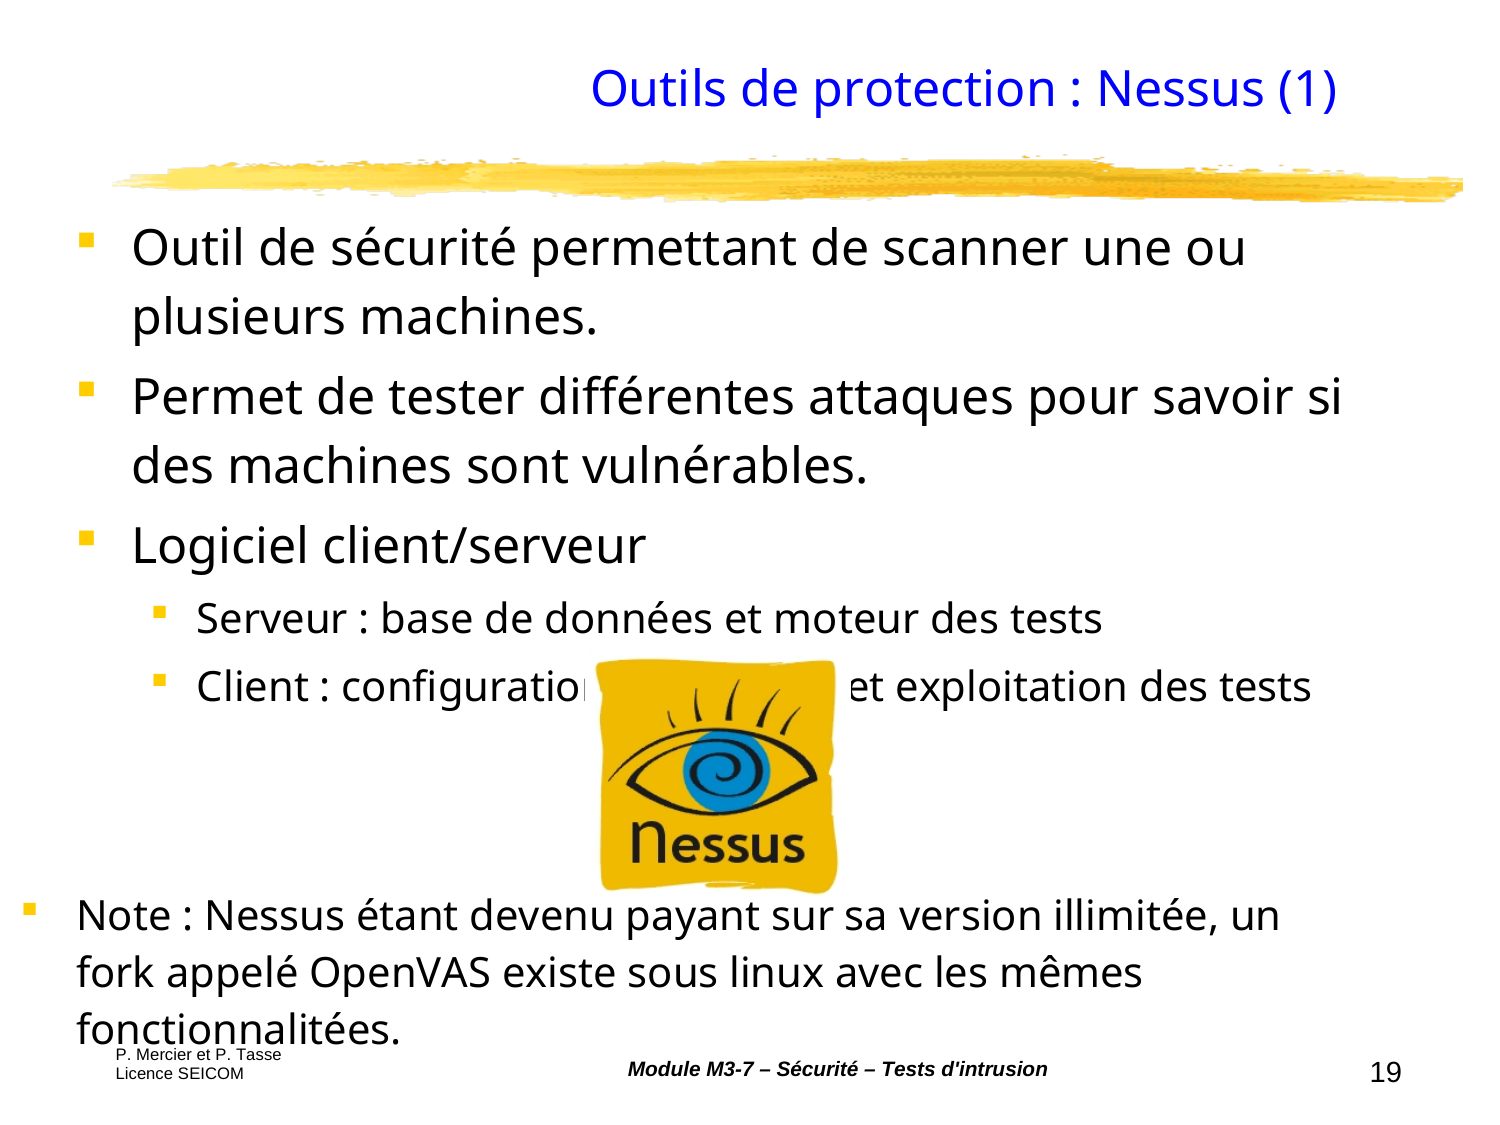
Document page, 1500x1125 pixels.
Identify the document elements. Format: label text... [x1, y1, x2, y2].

picture [112, 149, 1463, 213]
picture [585, 651, 851, 886]
title Outils de protection : Nessus (1) [62, 37, 1338, 138]
list Note : Nessus étant devenu payant sur sa version illimitée, un fork appelé OpenVAS existe sous linux avec les mêmes fonctionnalitées. [20, 886, 1362, 1034]
list Outil de sécurité permettant de scanner une ou plusieurs machines. Permet de tester différentes attaques pour savoir si des machines sont vulnérables. Logiciel client/serveur Serveur : base de données et moteur des tests Client : configuration, lancement et exploitation des tests [74, 212, 1417, 649]
